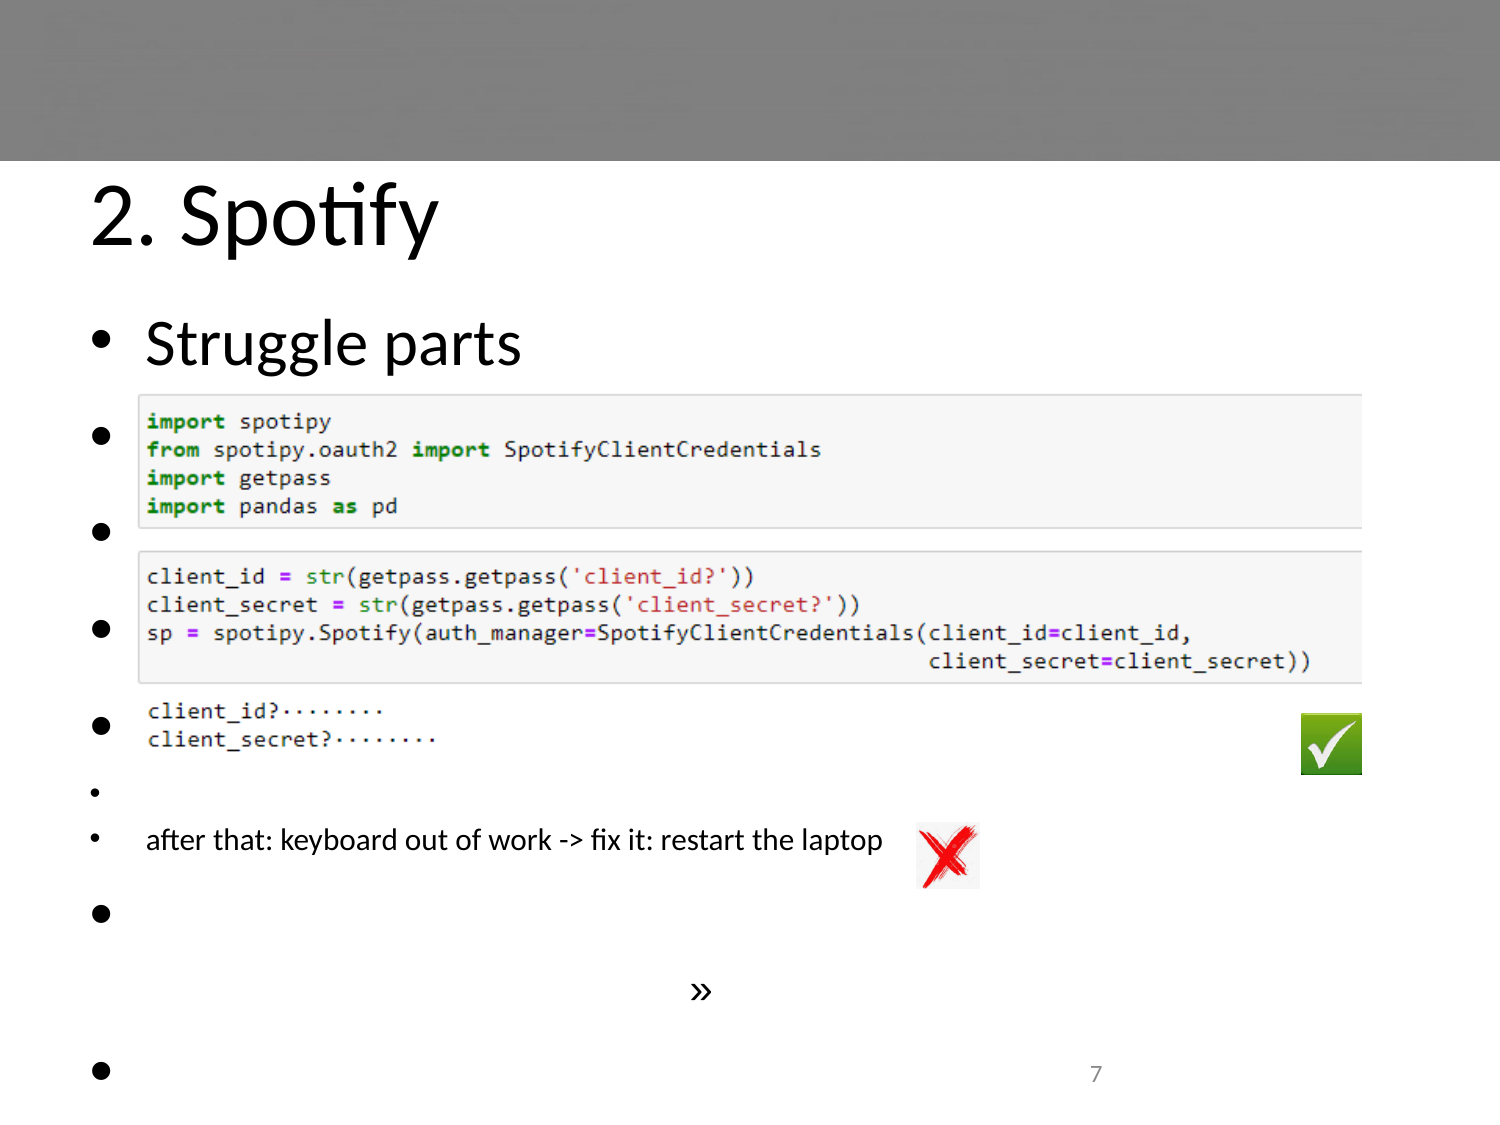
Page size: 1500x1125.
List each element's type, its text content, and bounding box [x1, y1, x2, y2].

title 2. Spotify [74, 161, 1425, 290]
picture [916, 822, 980, 889]
text_box [1074, 1042, 1426, 1103]
picture [132, 385, 1362, 775]
picture [0, 0, 1500, 161]
list Struggle parts after that: keyboard out of work -> fix it: restart the laptop [74, 290, 1425, 1034]
